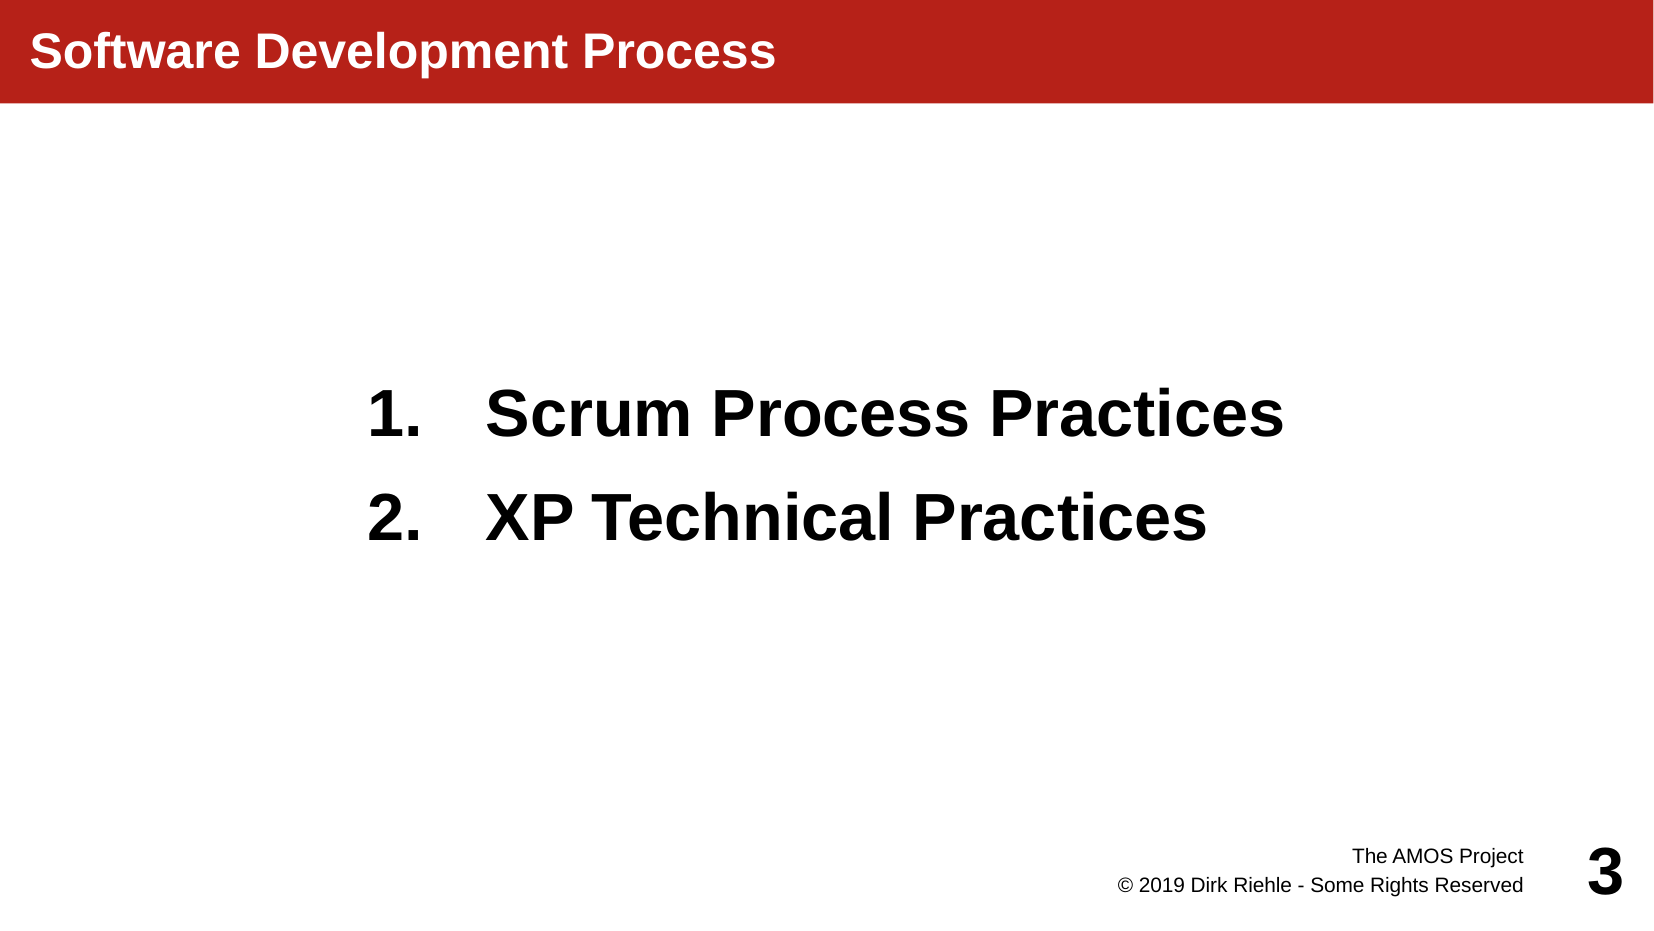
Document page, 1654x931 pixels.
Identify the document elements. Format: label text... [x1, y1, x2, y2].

subtitle Scrum Process Practices XP Technical Practices [29, 132, 1625, 798]
title Software Development Process [0, 0, 1654, 104]
